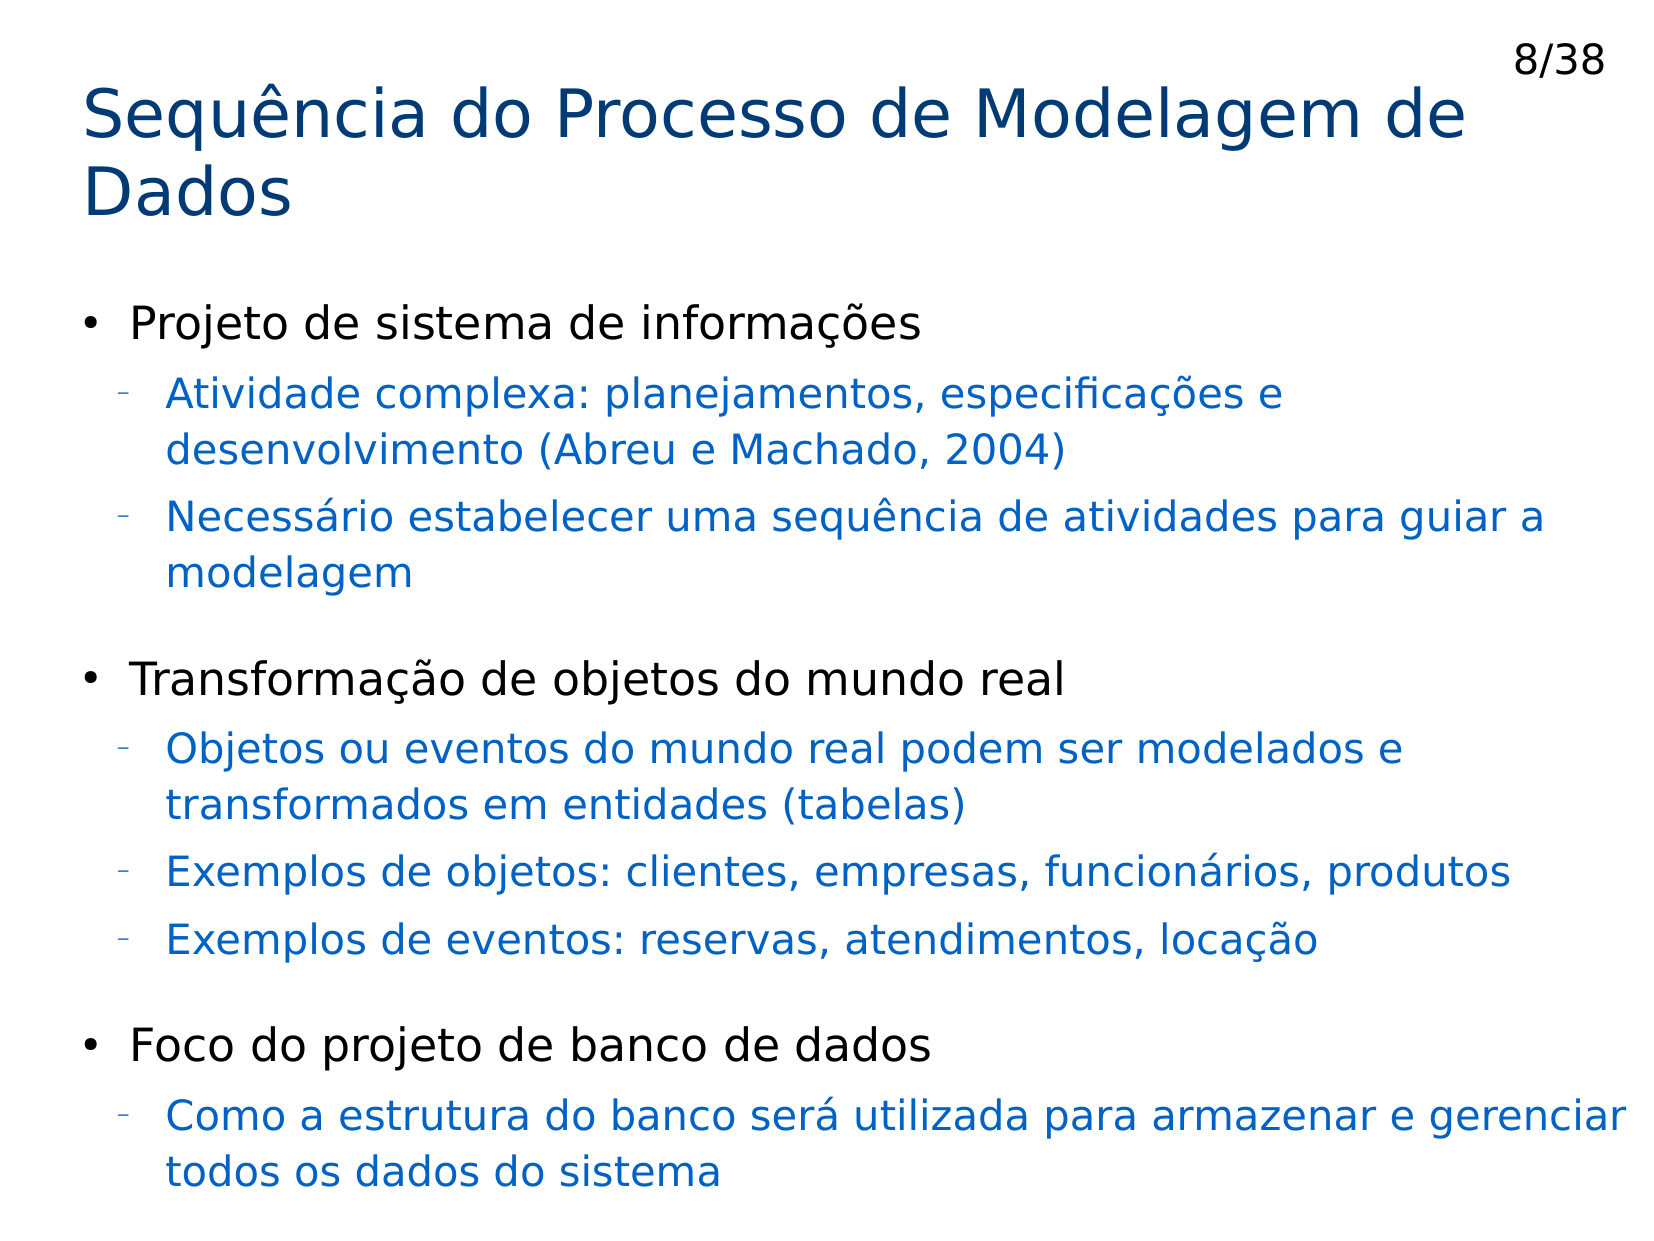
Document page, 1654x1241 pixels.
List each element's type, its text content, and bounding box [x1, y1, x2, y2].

list Projeto de sistema de informações Atividade complexa: planejamentos, especificações e desenvolvimento (Abreu e Machado, 2004) Necessário estabelecer uma sequência de atividades para guiar a modelagem Transformação de objetos do mundo real Objetos ou eventos do mundo real podem ser modelados e transformados em entidades (tabelas) Exemplos de objetos: clientes, empresas, funcionários, produtos Exemplos de eventos: reservas, atendimentos, locação Foco do projeto de banco de dados Como a estrutura do banco será utilizada para armazenar e gerenciar todos os dados do sistema [82, 289, 1631, 1224]
title Sequência do Processo de Modelagem de Dados [82, 75, 1571, 231]
